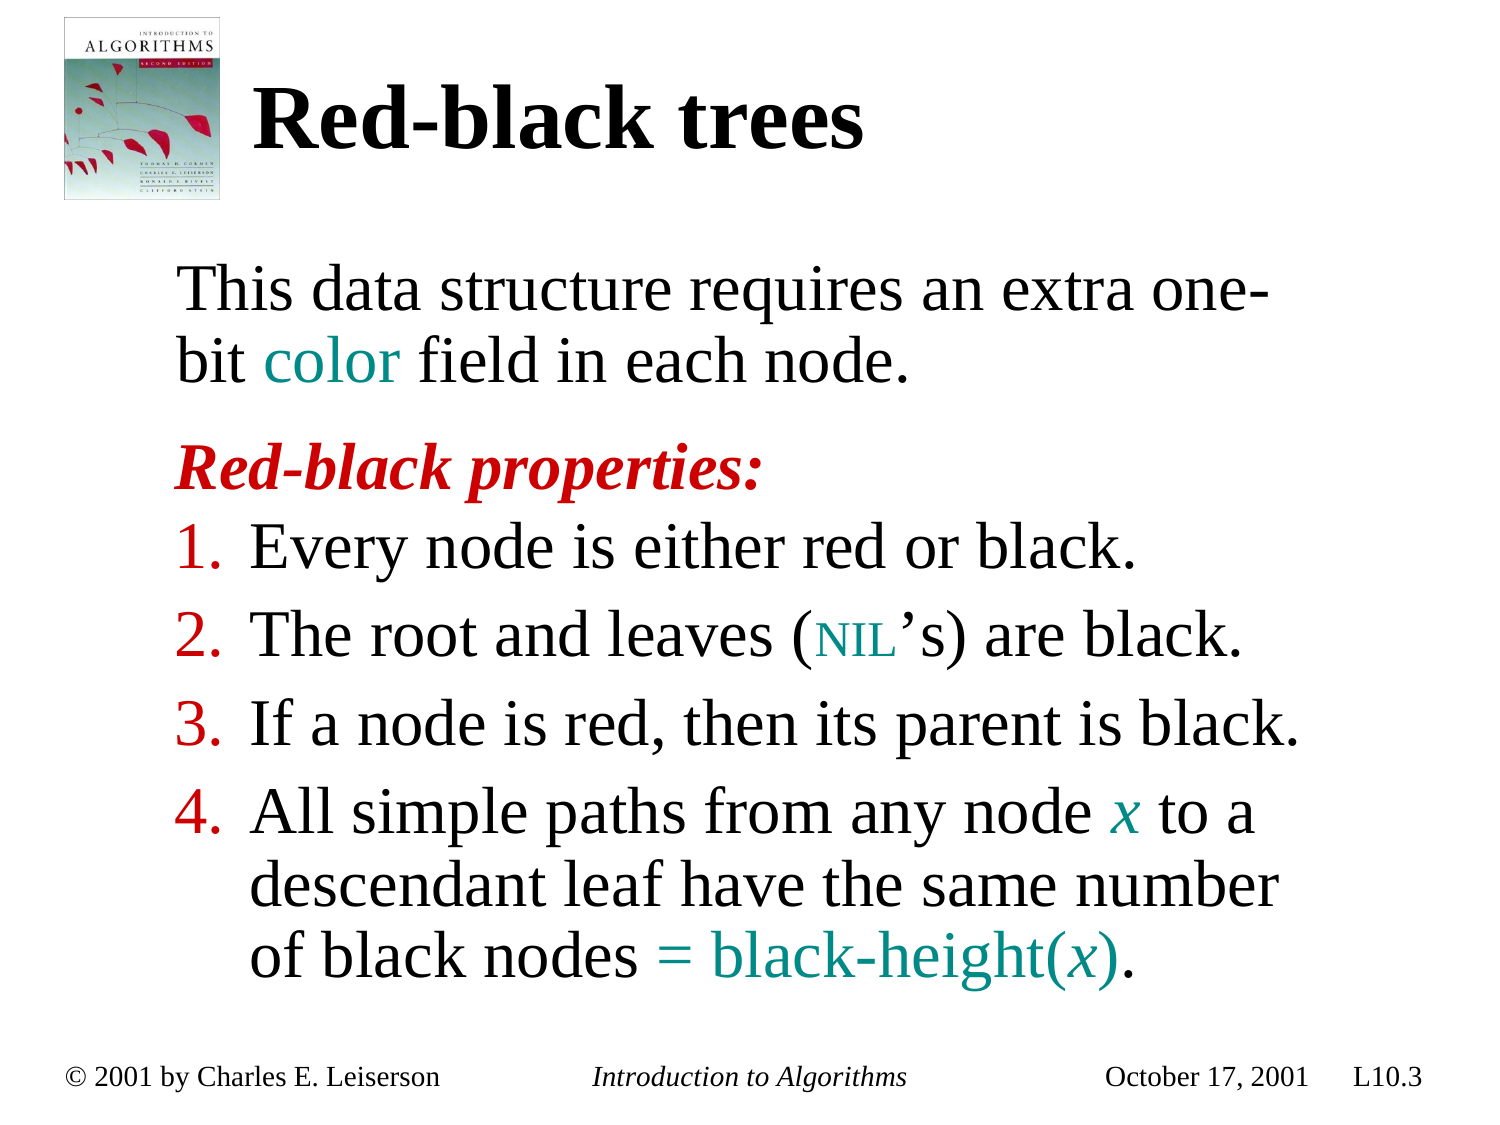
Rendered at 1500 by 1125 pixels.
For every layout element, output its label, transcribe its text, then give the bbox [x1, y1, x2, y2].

text_box Introduction to Algorithms [577, 1049, 923, 1101]
title Red-black trees [237, 24, 1475, 213]
text_box October 17, 2001 L10.<number> [982, 1049, 1438, 1101]
text_box This data structure requires an extra one-bit color field in each node. [161, 245, 1338, 405]
picture [64, 17, 220, 200]
text_box Every node is either red or black. The root and leaves (NIL’s) are black. If a node is red, then its parent is black. All simple paths from any node x to a descendant leaf have the same number of black nodes = black-height(x). [159, 503, 1338, 1001]
text_box Red-black properties: [159, 415, 783, 503]
